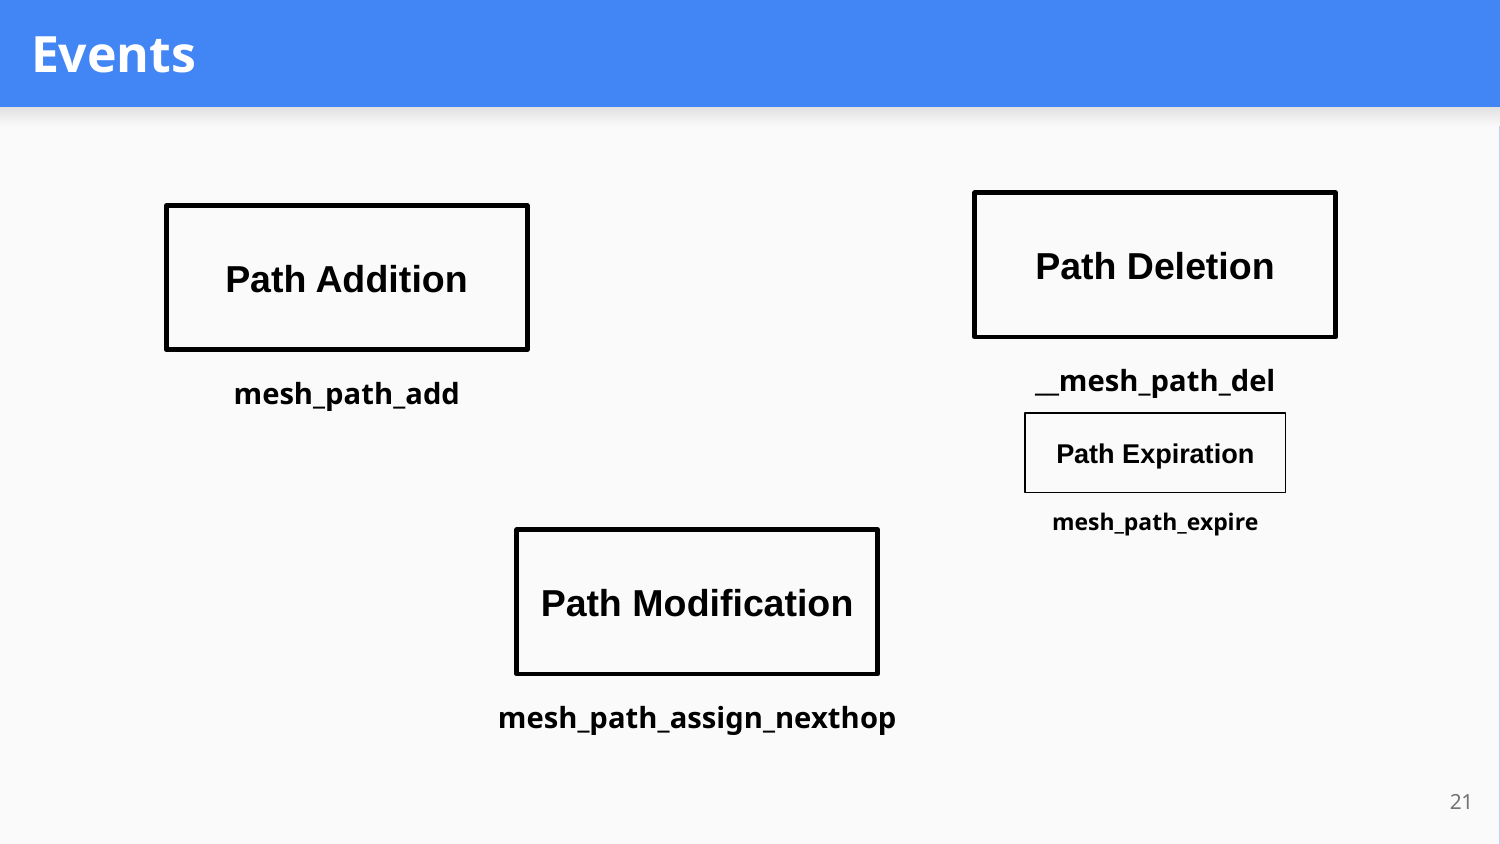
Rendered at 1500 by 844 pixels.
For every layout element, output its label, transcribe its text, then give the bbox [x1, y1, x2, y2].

text_box mesh_path_assign_nexthop [451, 684, 944, 750]
text_box Path Expiration [1025, 412, 1286, 492]
text_box Path Deletion [974, 192, 1336, 337]
title Events [16, 2, 1464, 102]
text_box mesh_path_add [201, 360, 492, 426]
text_box __mesh_path_del [997, 347, 1314, 413]
text_box Path Modification [516, 529, 878, 674]
text_box mesh_path_expire [1010, 492, 1301, 551]
slide_number 29 [1398, 770, 1489, 835]
text_box Path Addition [166, 205, 528, 350]
